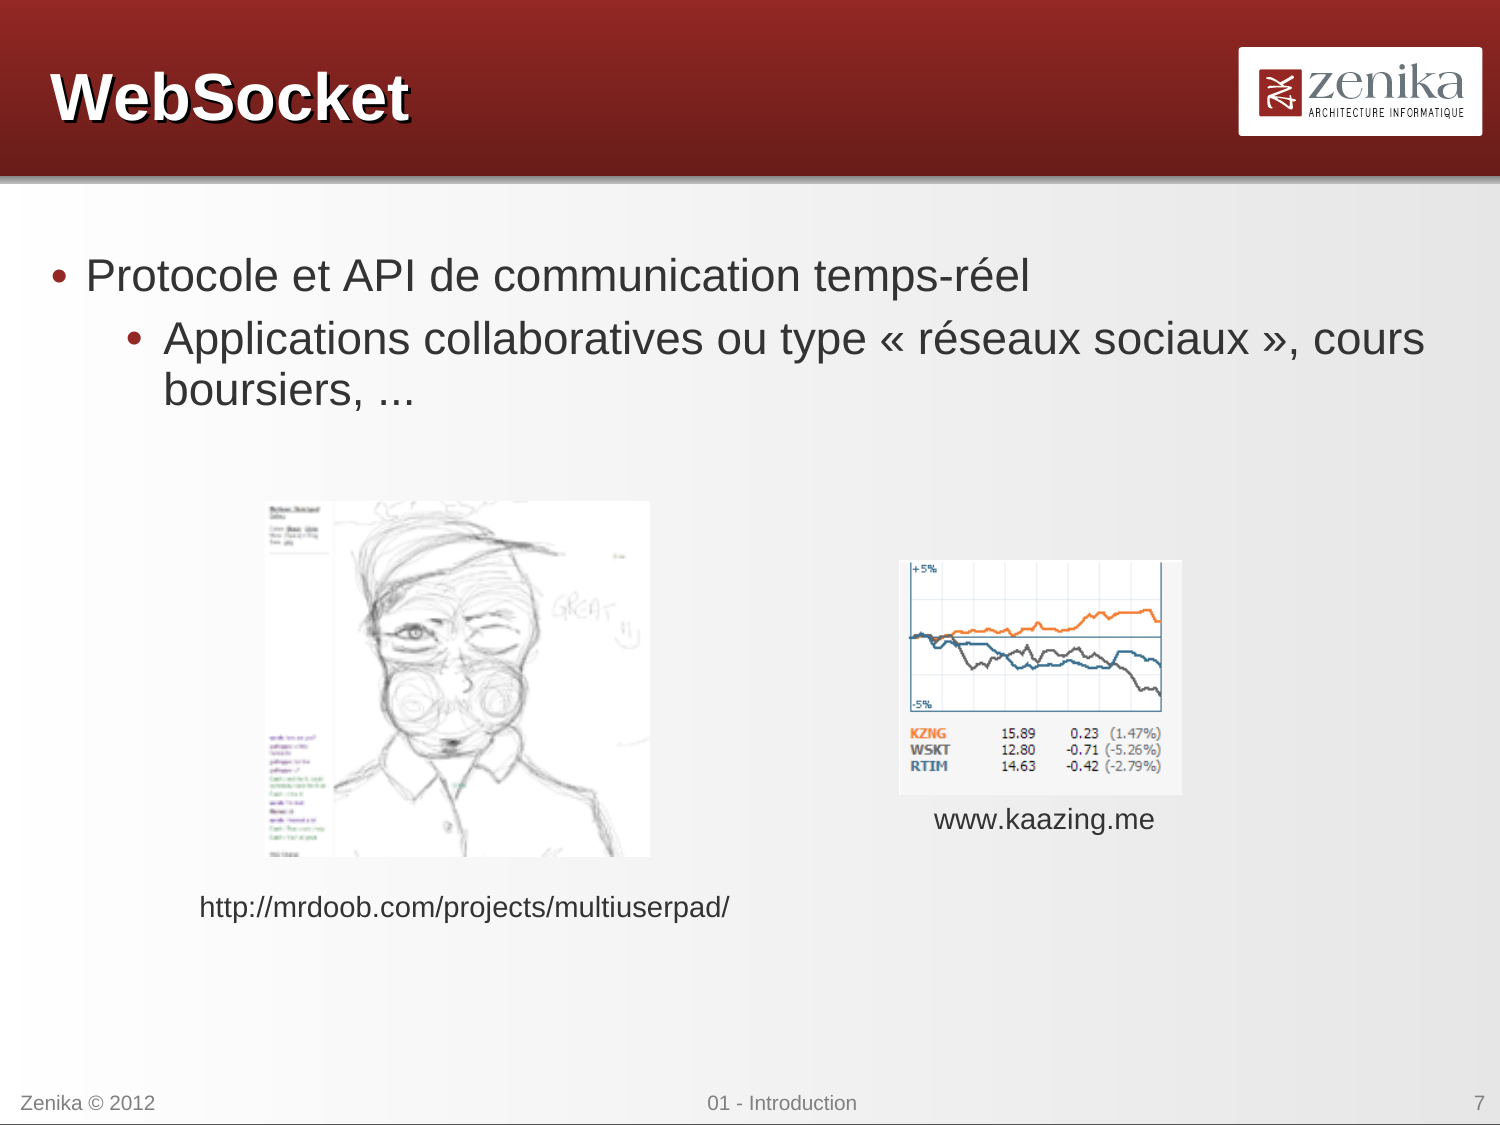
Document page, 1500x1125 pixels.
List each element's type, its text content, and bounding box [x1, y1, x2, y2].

list Protocole et API de communication temps-réel Applications collaboratives ou type « réseaux sociaux », cours boursiers, ... www.kaazing.me http://mrdoob.com/projects/multiuserpad/ [50, 249, 1435, 1079]
title WebSocket [50, 15, 1206, 180]
picture [1257, 58, 1464, 125]
picture [899, 560, 1182, 795]
picture [265, 501, 650, 857]
